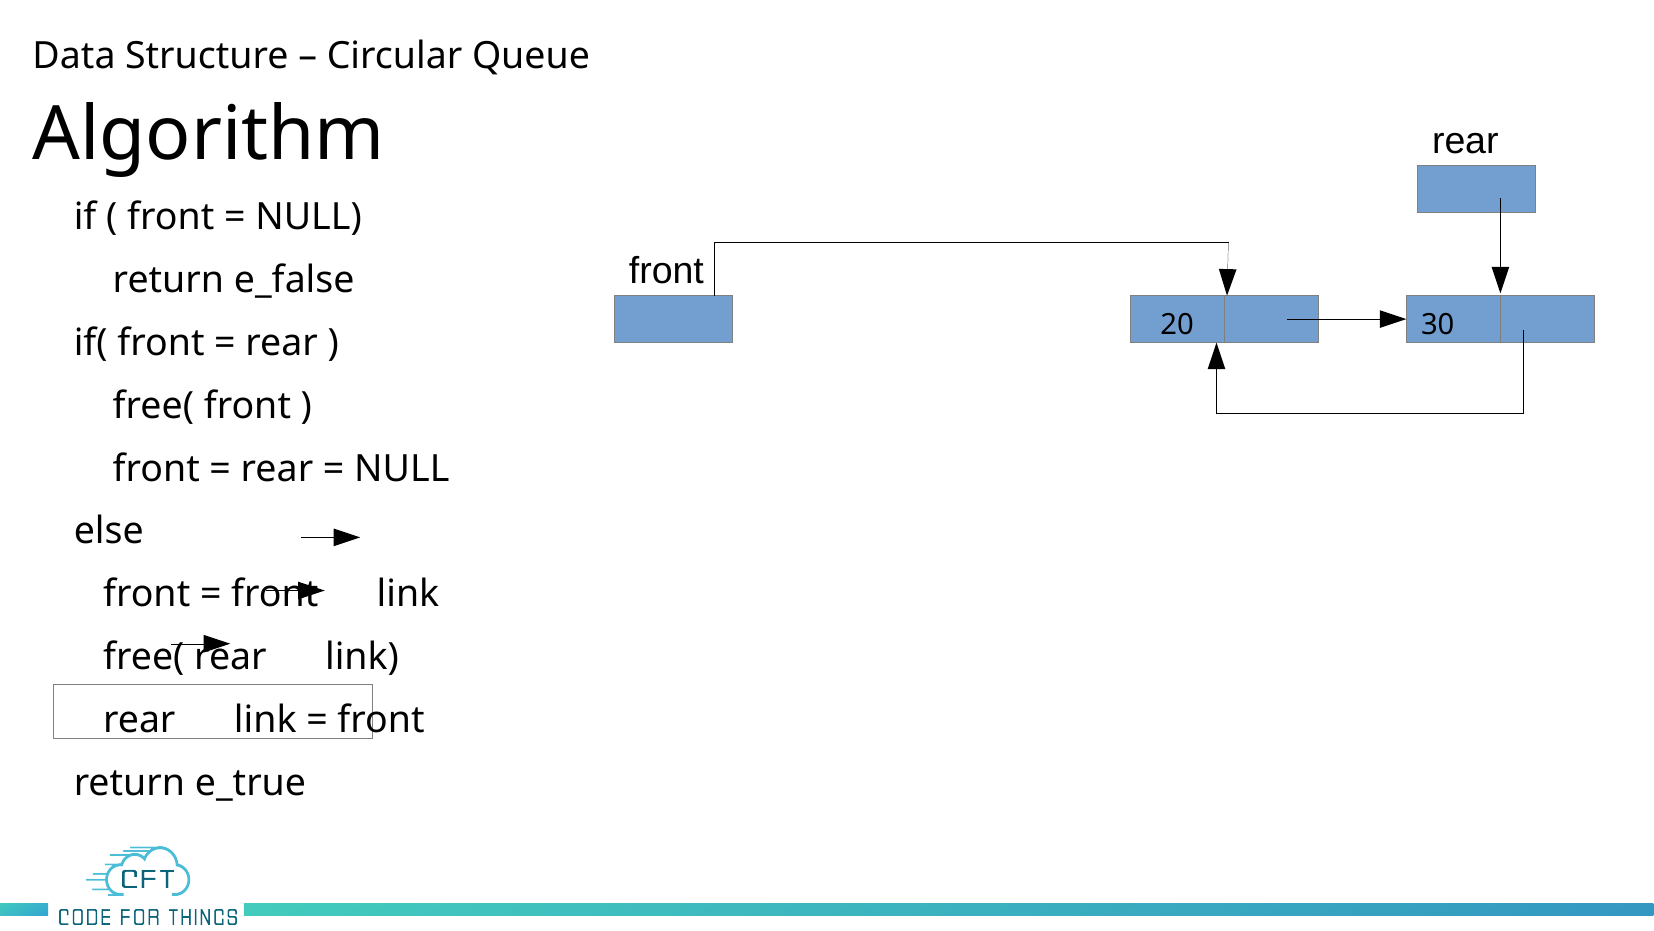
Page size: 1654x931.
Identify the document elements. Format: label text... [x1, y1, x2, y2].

text_box rear [1417, 112, 1533, 170]
text_box [614, 295, 733, 343]
text_box [1488, 295, 1595, 343]
text_box [1228, 295, 1319, 343]
text_box if ( front = NULL) return e_false if( front = rear ) free( front ) front = rear = NULL else front = front link free( rear link) rear link = front return e_true [0, 182, 727, 851]
title Data Structure – Circular Queue Algorithm [32, 11, 1524, 199]
picture [59, 851, 237, 925]
text_box 20 [1145, 295, 1228, 345]
text_box front [614, 242, 730, 300]
text_box [1417, 165, 1536, 213]
text_box 30 [1406, 295, 1488, 345]
text_box [1130, 295, 1145, 343]
